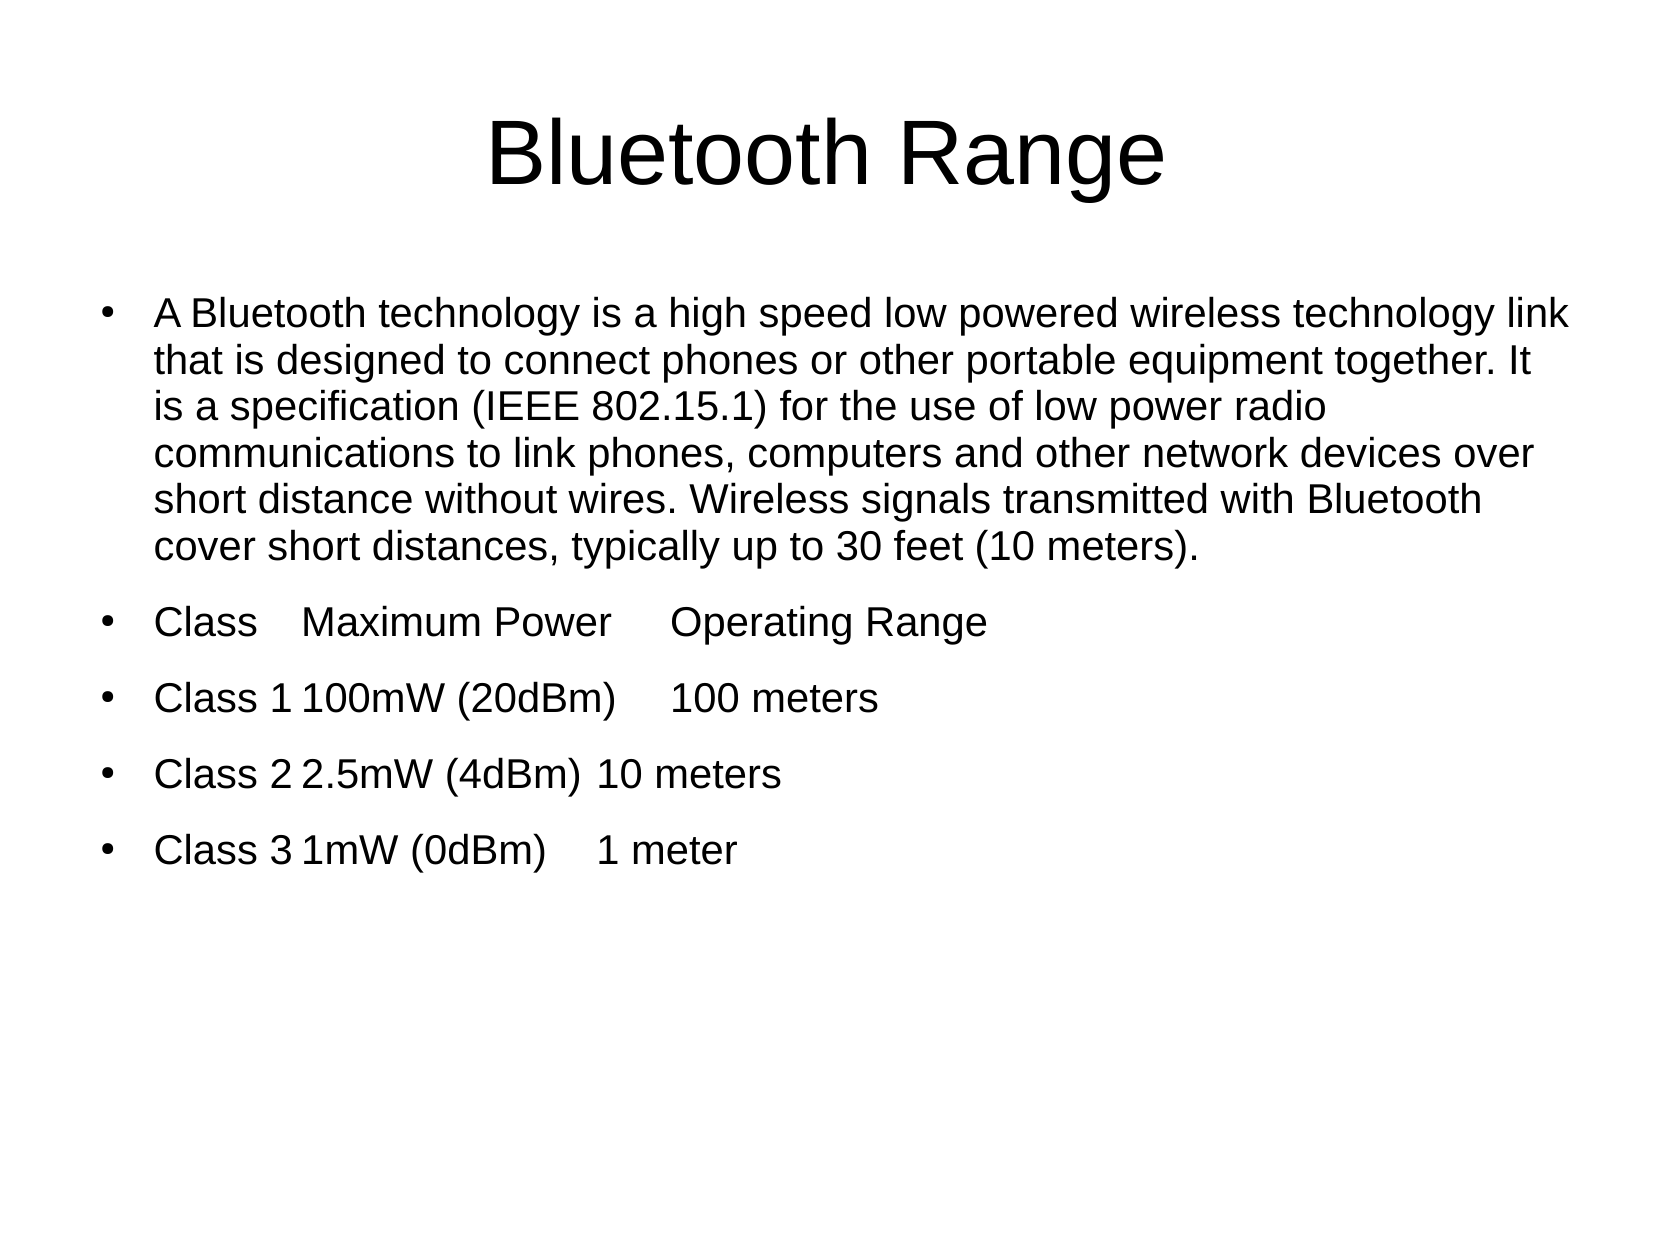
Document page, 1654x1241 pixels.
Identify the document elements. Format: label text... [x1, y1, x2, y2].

title Bluetooth Range [82, 49, 1571, 257]
list A Bluetooth technology is a high speed low powered wireless technology link that is designed to connect phones or other portable equipment together. It is a specification (IEEE 802.15.1) for the use of low power radio communications to link phones, computers and other network devices over short distance without wires. Wireless signals transmitted with Bluetooth cover short distances, typically up to 30 feet (10 meters). Class Maximum Power Operating Range Class 1 100mW (20dBm) 100 meters Class 2 2.5mW (4dBm) 10 meters Class 3 1mW (0dBm) 1 meter [82, 290, 1571, 1109]
